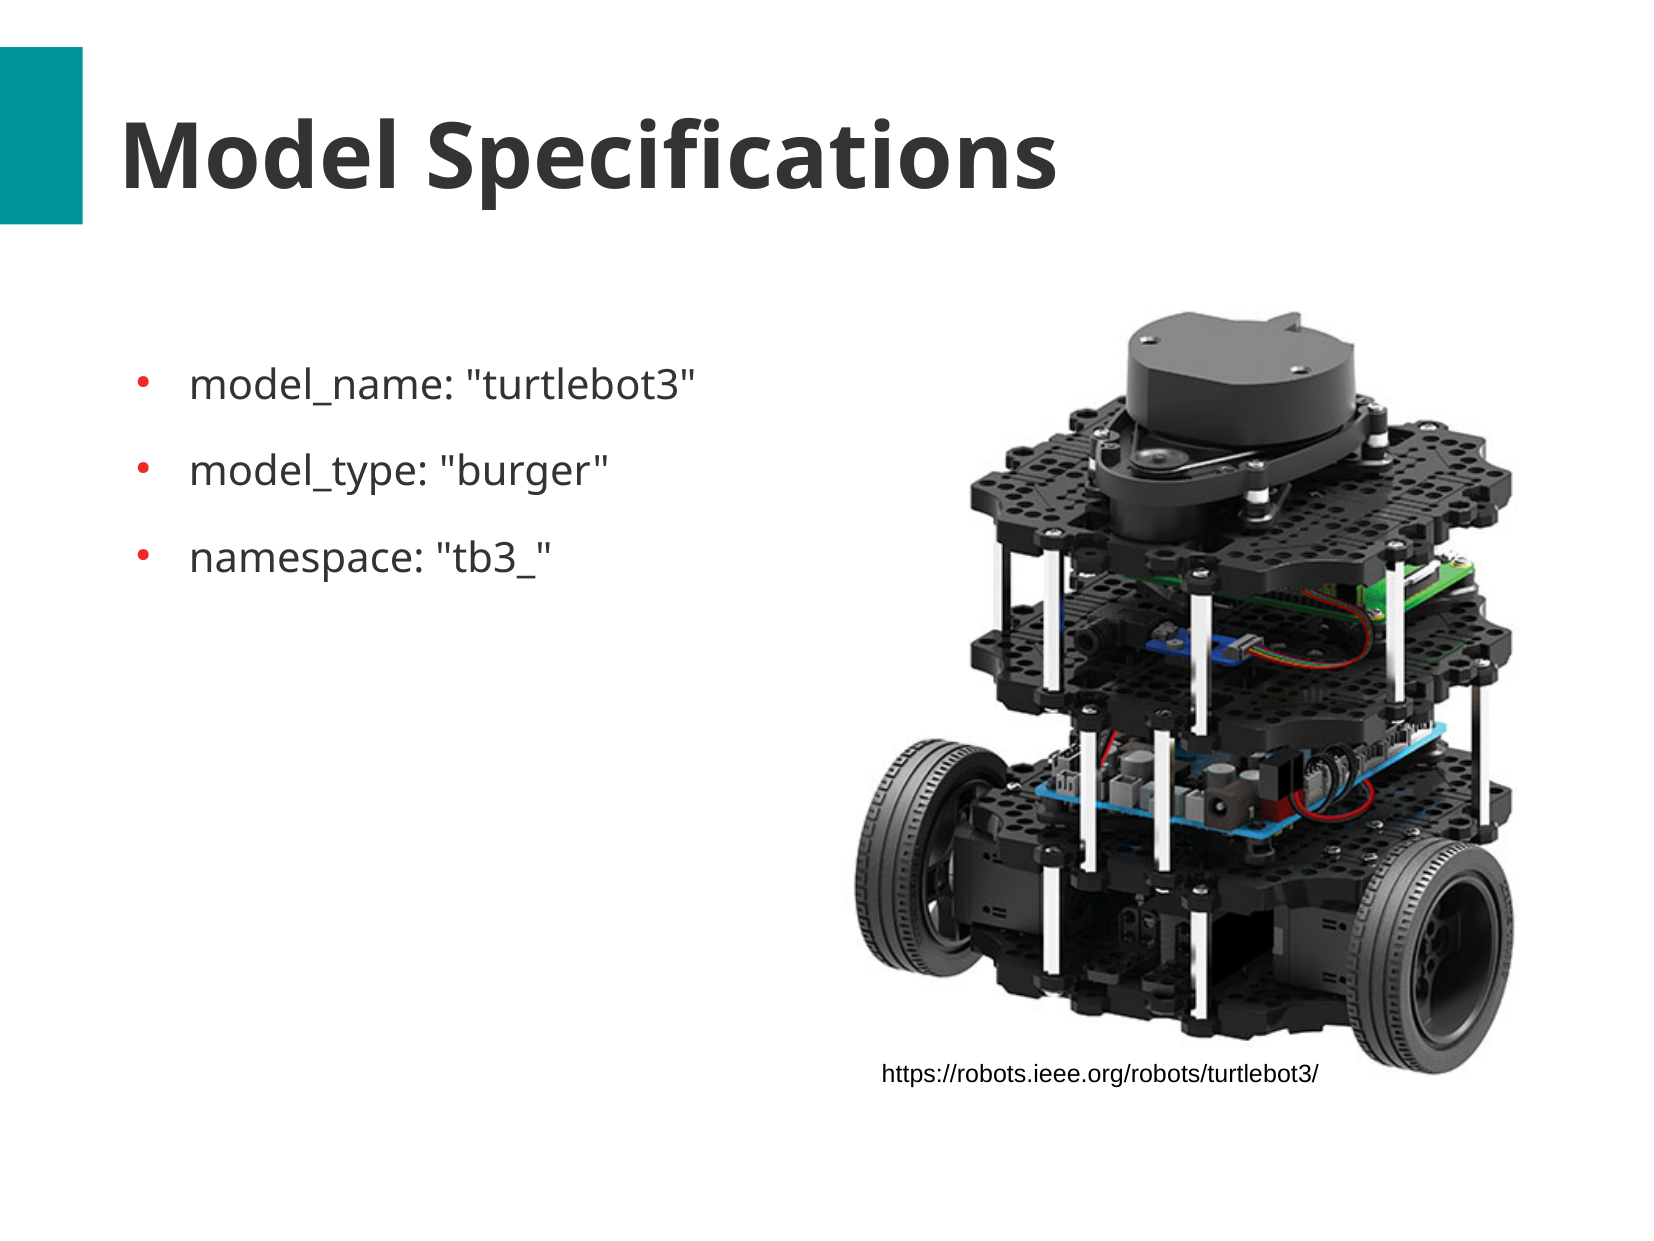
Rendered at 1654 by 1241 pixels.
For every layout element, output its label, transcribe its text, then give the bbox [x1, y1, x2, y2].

picture [806, 298, 1588, 1081]
title Model Specifications [118, 49, 1571, 257]
list model_name: "turtlebot3" model_type: "burger" namespace: "tb3_" [118, 354, 841, 1074]
text_box https://robots.ieee.org/robots/turtlebot3/ [866, 1052, 1336, 1096]
